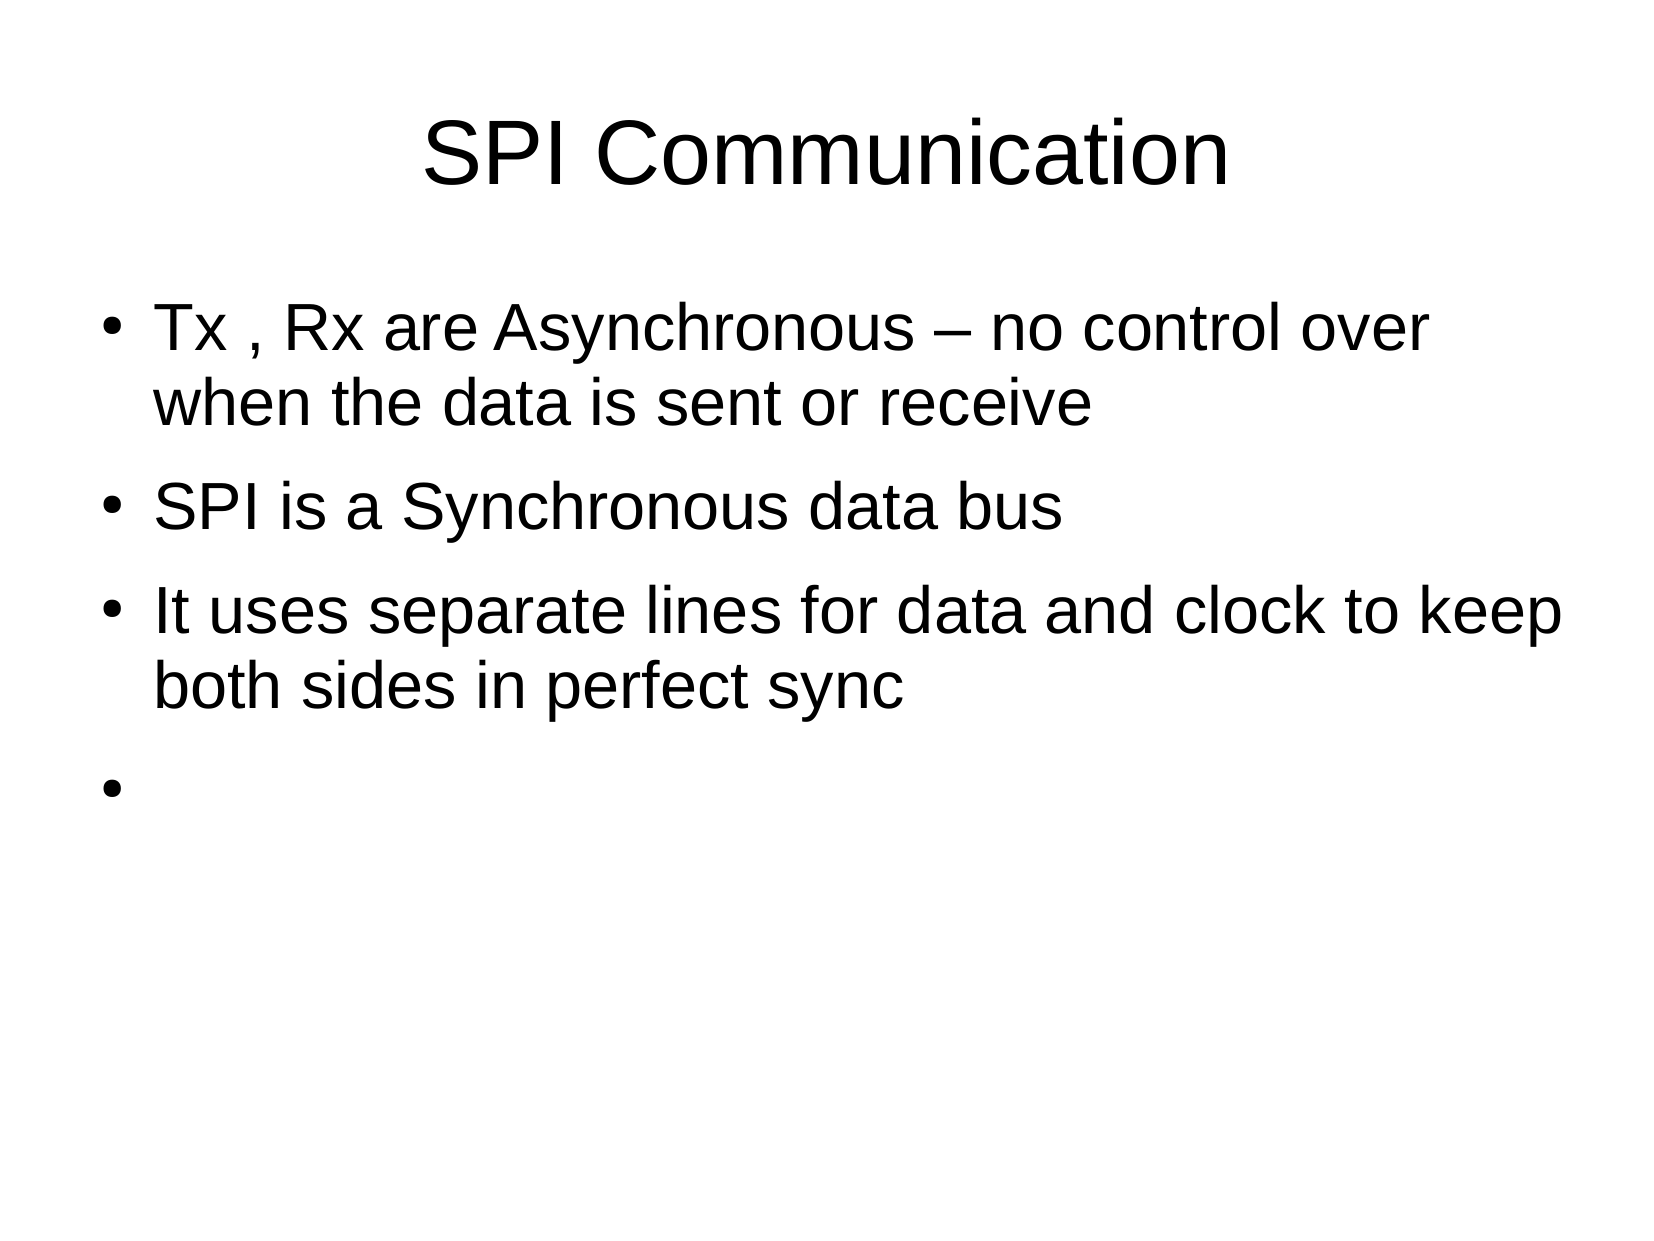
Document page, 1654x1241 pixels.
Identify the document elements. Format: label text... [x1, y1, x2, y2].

list Tx , Rx are Asynchronous – no control over when the data is sent or receive SPI is a Synchronous data bus It uses separate lines for data and clock to keep both sides in perfect sync [82, 290, 1571, 1010]
title SPI Communication [82, 49, 1571, 257]
